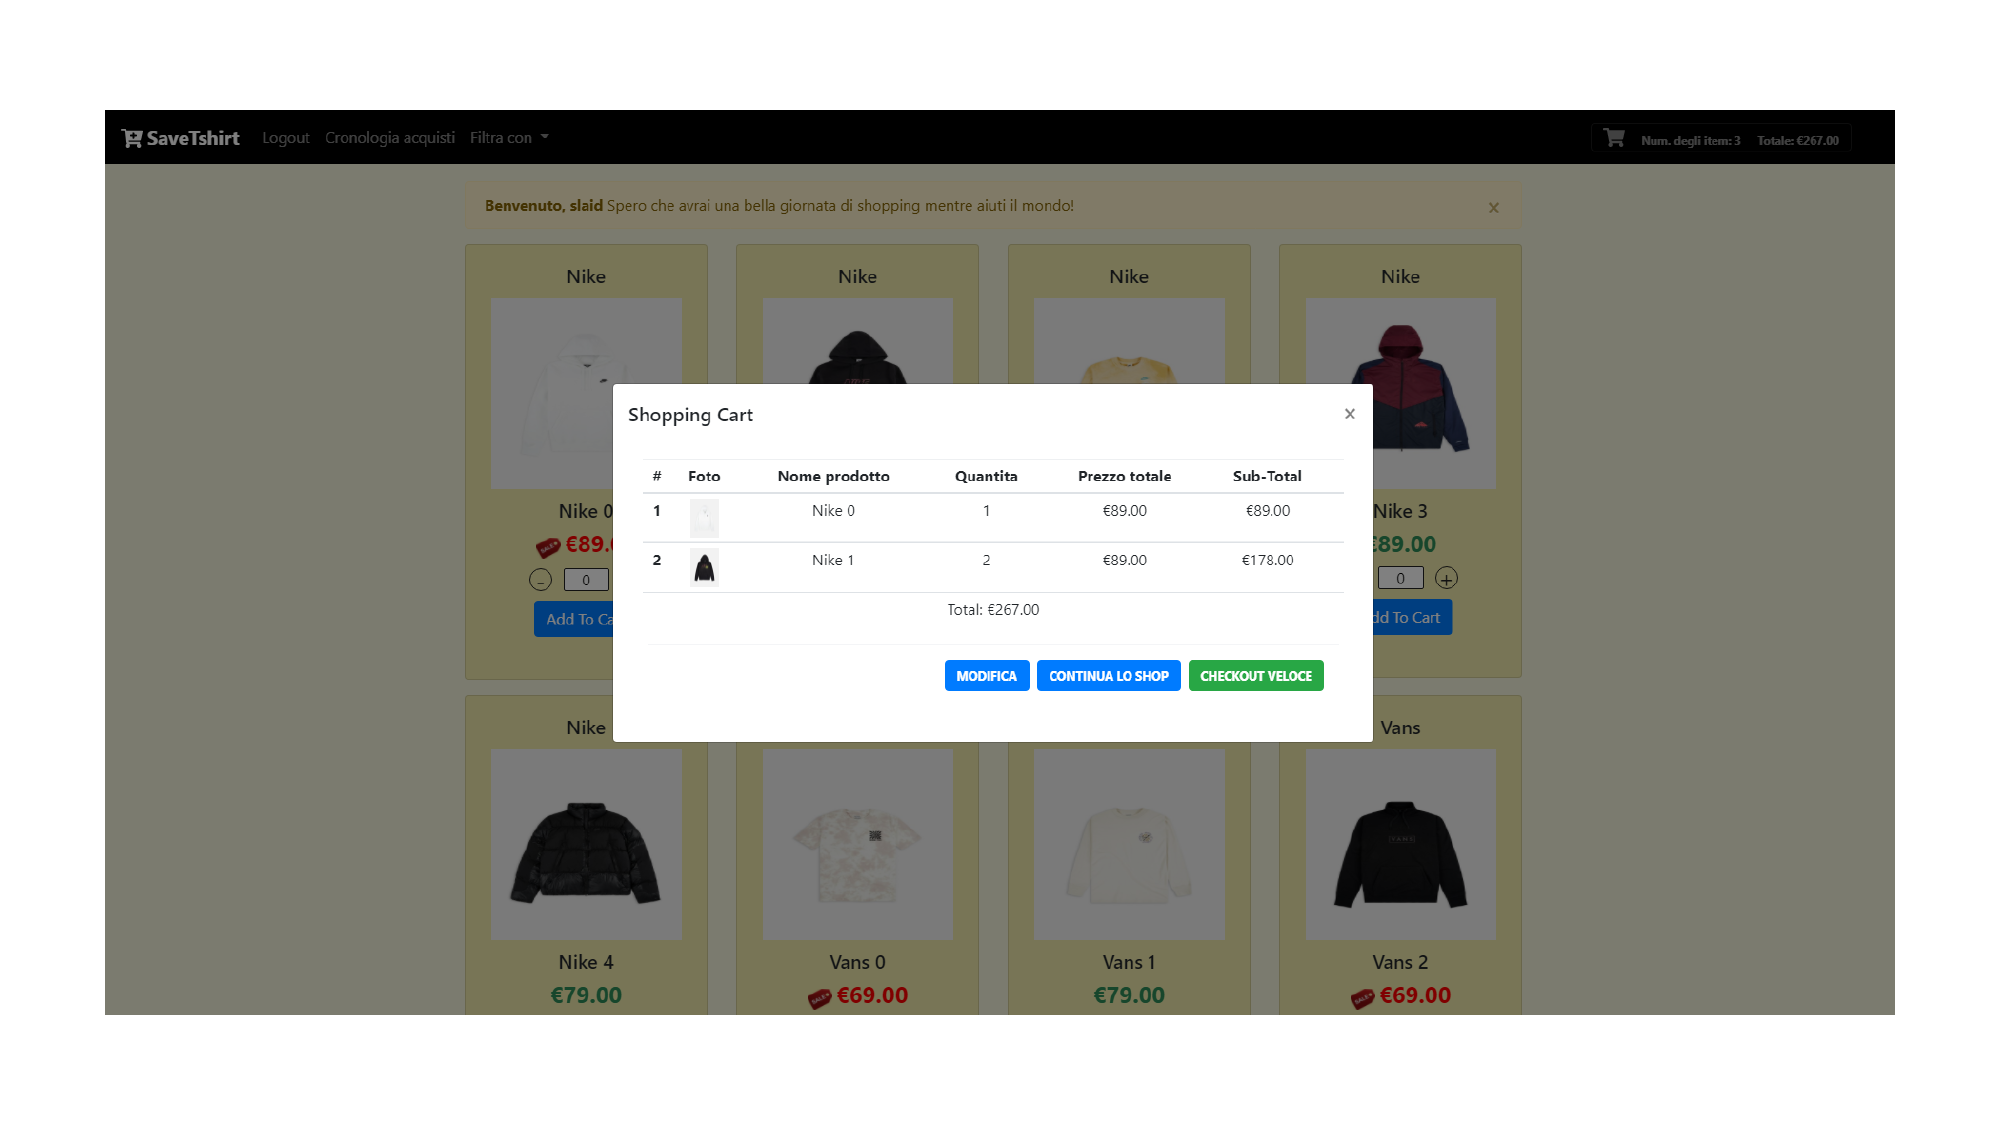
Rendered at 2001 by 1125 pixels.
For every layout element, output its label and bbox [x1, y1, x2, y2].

picture [105, 110, 1895, 1015]
